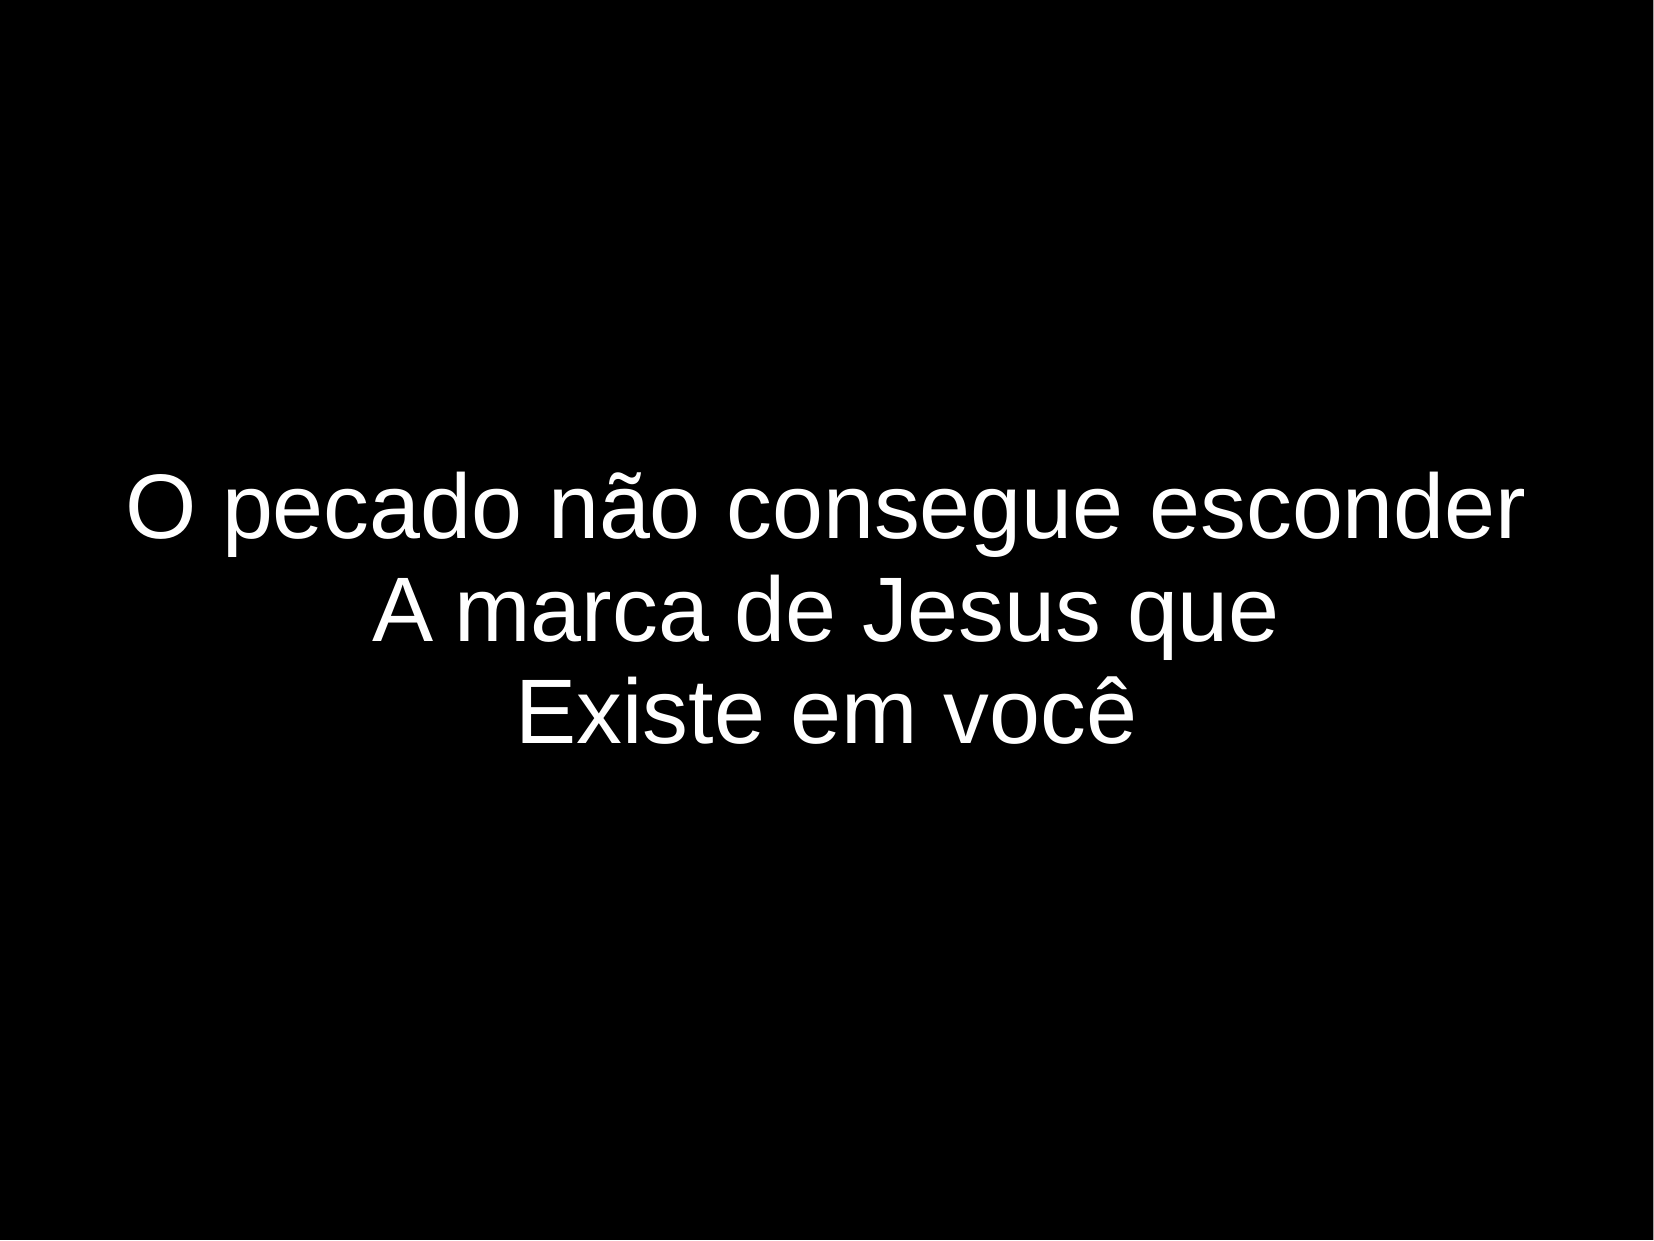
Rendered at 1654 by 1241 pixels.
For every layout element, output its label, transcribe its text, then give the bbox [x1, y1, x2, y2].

subtitle O pecado não consegue esconder A marca de Jesus que Existe em você [82, 49, 1571, 1170]
